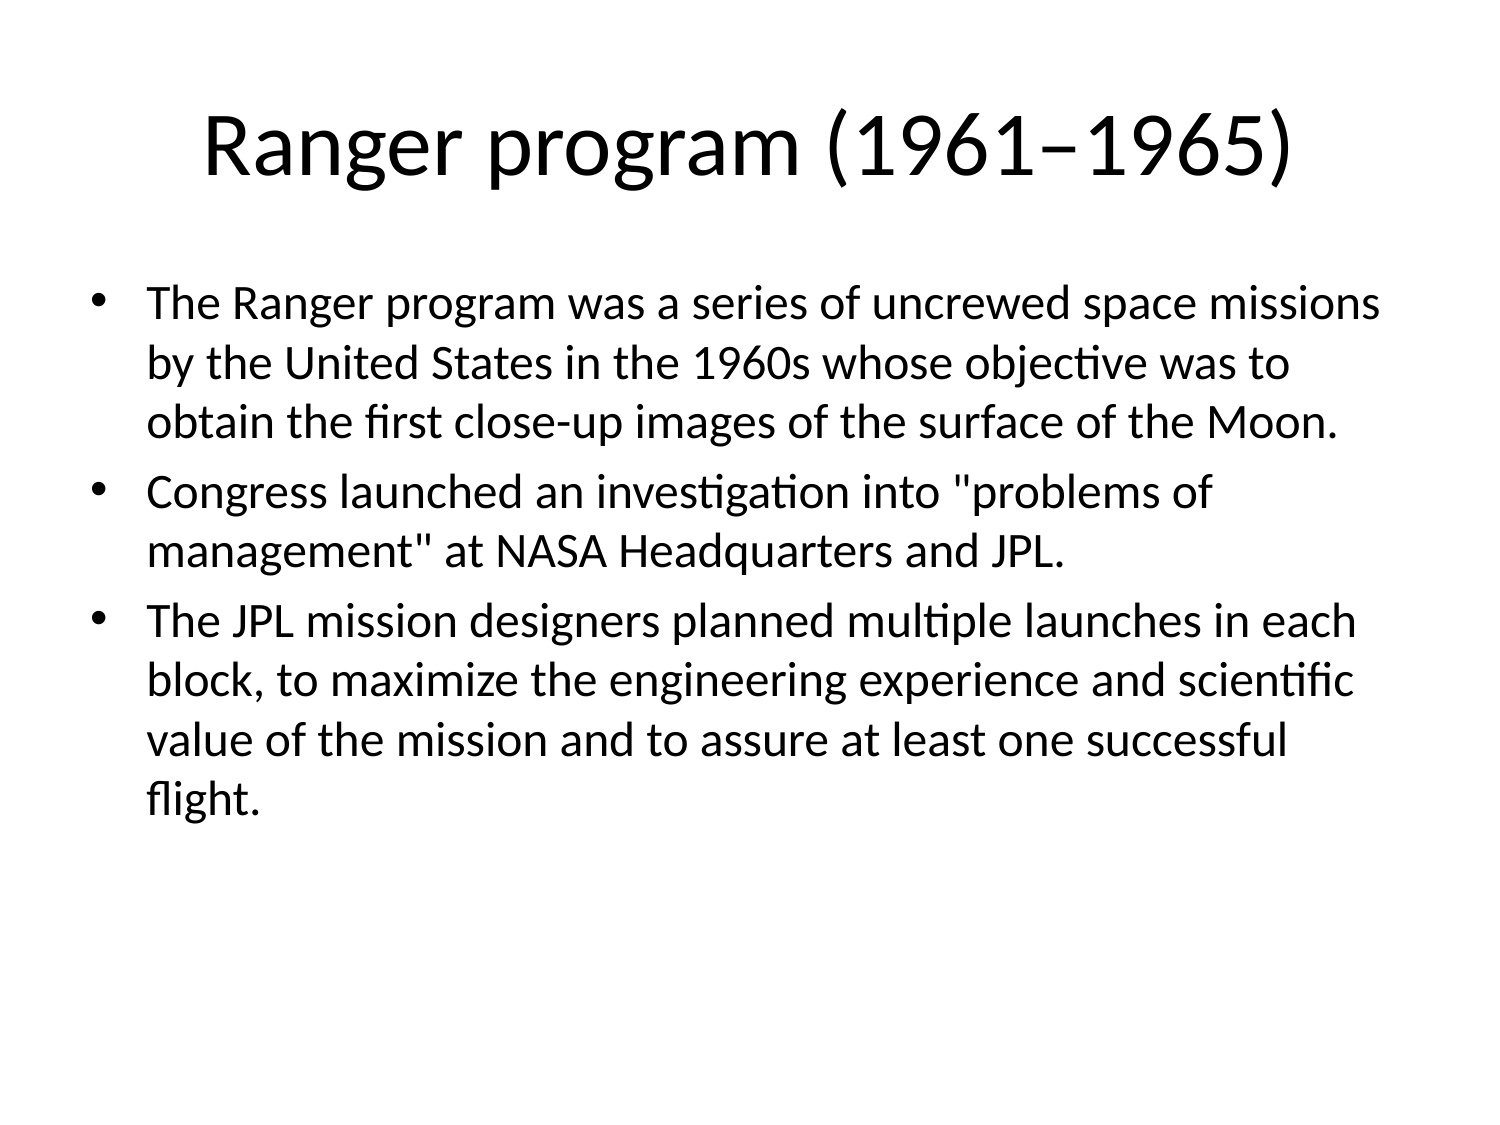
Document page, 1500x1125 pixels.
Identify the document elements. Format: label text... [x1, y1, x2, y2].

list The Ranger program was a series of uncrewed space missions by the United States in the 1960s whose objective was to obtain the first close-up images of the surface of the Moon. Congress launched an investigation into "problems of management" at NASA Headquarters and JPL. The JPL mission designers planned multiple launches in each block, to maximize the engineering experience and scientific value of the mission and to assure at least one successful flight. [75, 262, 1425, 1005]
title Ranger program (1961–1965) [75, 45, 1425, 233]
